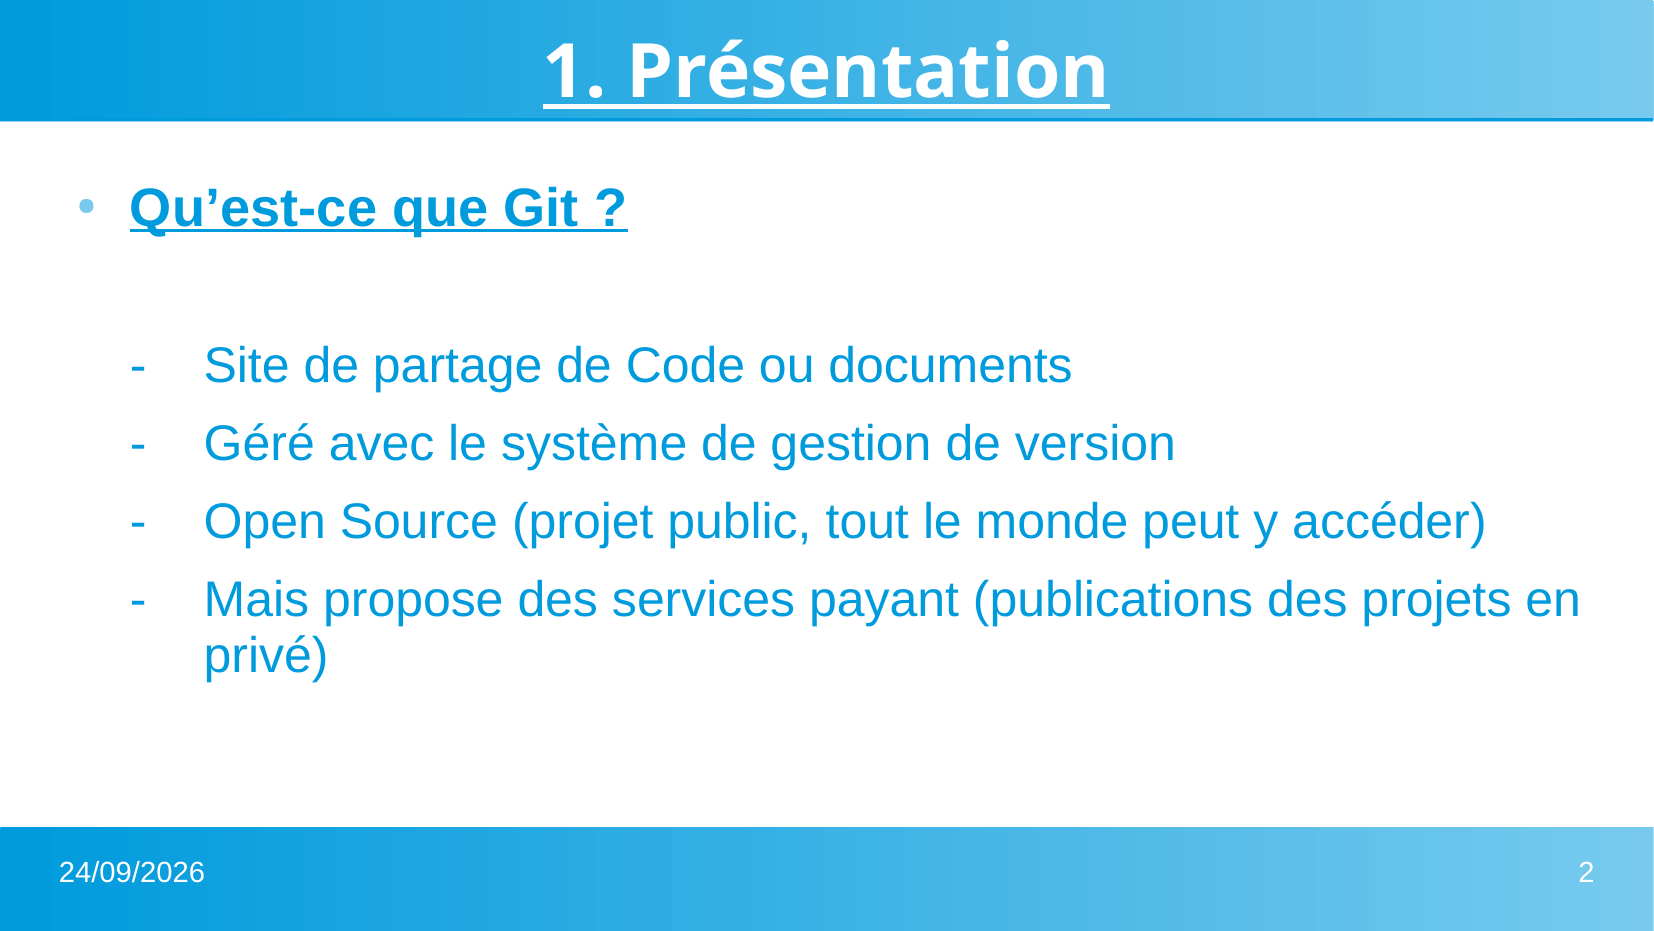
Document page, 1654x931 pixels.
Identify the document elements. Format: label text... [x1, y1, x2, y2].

list Qu’est-ce que Git ? - Site de partage de Code ou documents - Géré avec le système de gestion de version - Open Source (projet public, tout le monde peut y accéder) - Mais propose des services payant (publications des projets en privé) [59, 177, 1595, 768]
title 1. Présentation [59, 2, 1595, 135]
